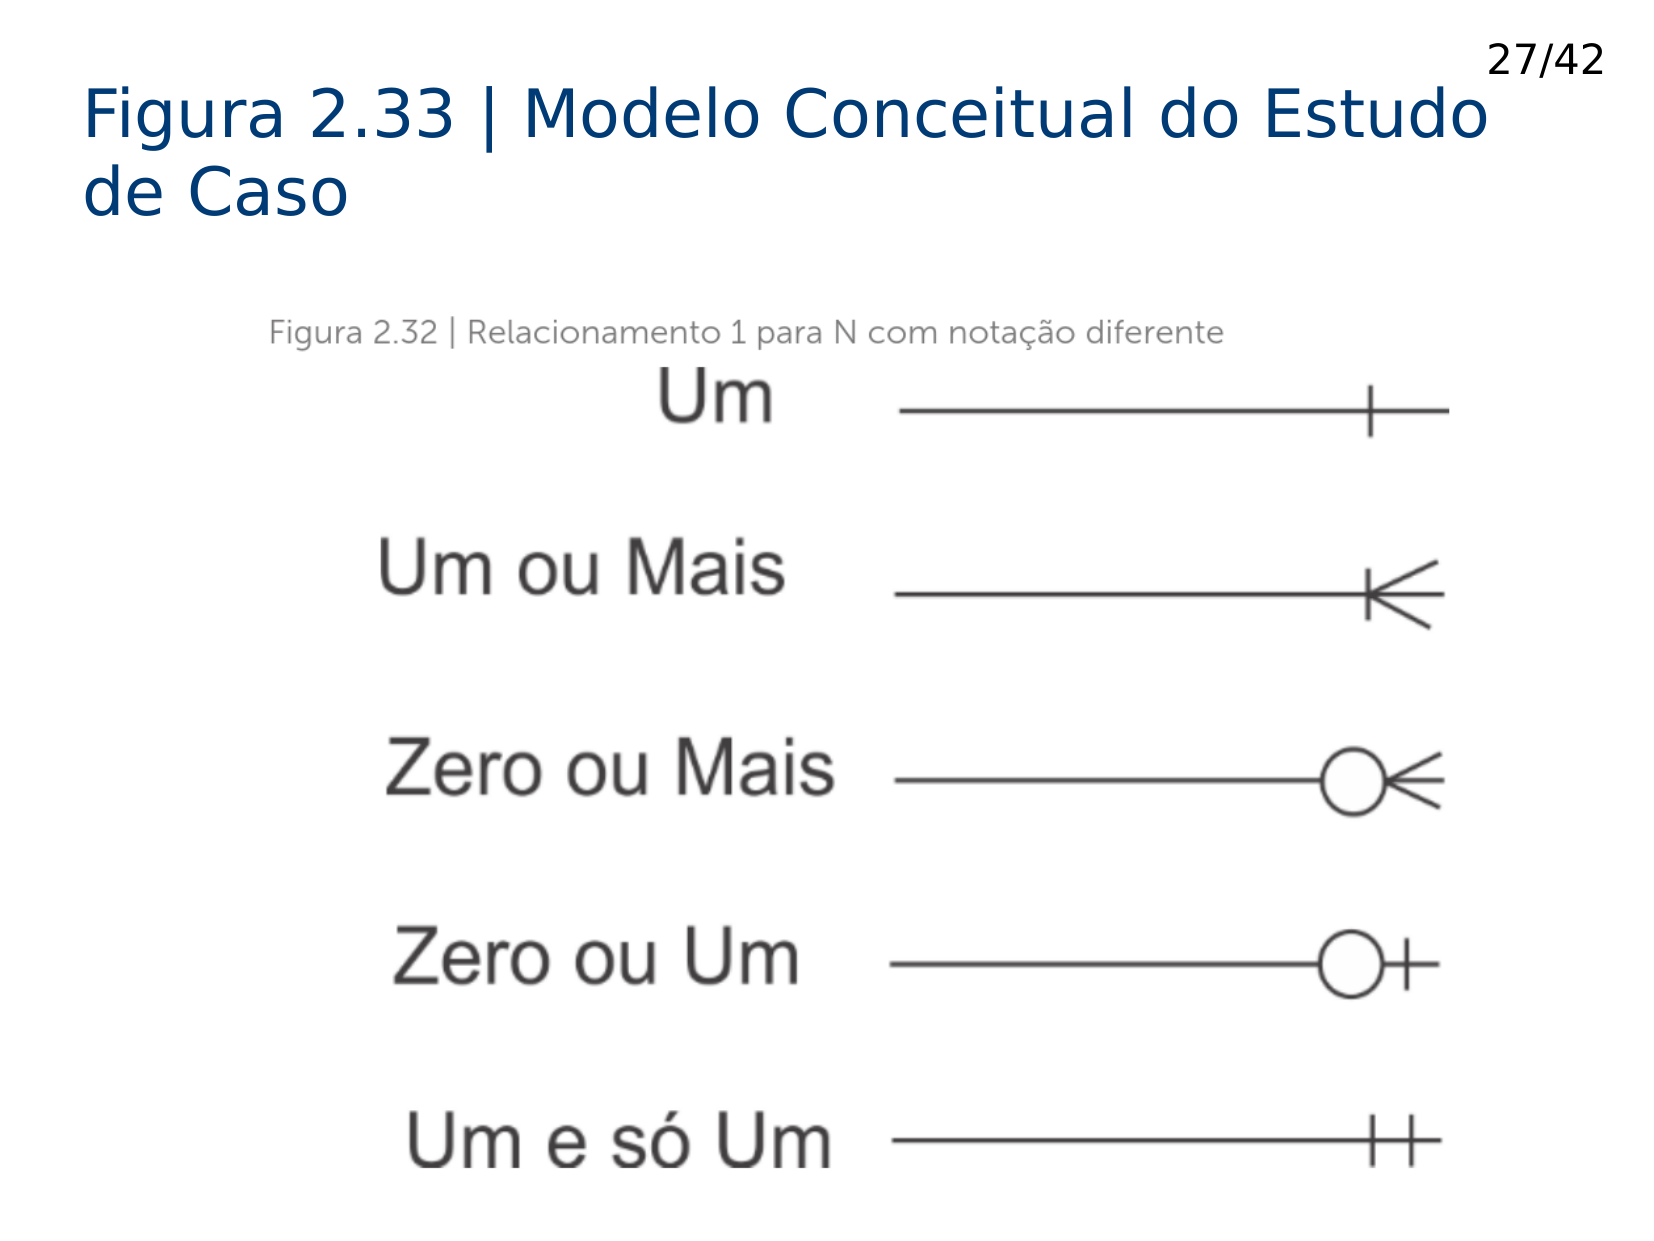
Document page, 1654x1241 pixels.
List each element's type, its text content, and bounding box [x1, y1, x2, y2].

title Figura 2.33 | Modelo Conceitual do Estudo de Caso [82, 75, 1571, 231]
picture [268, 316, 1452, 1176]
